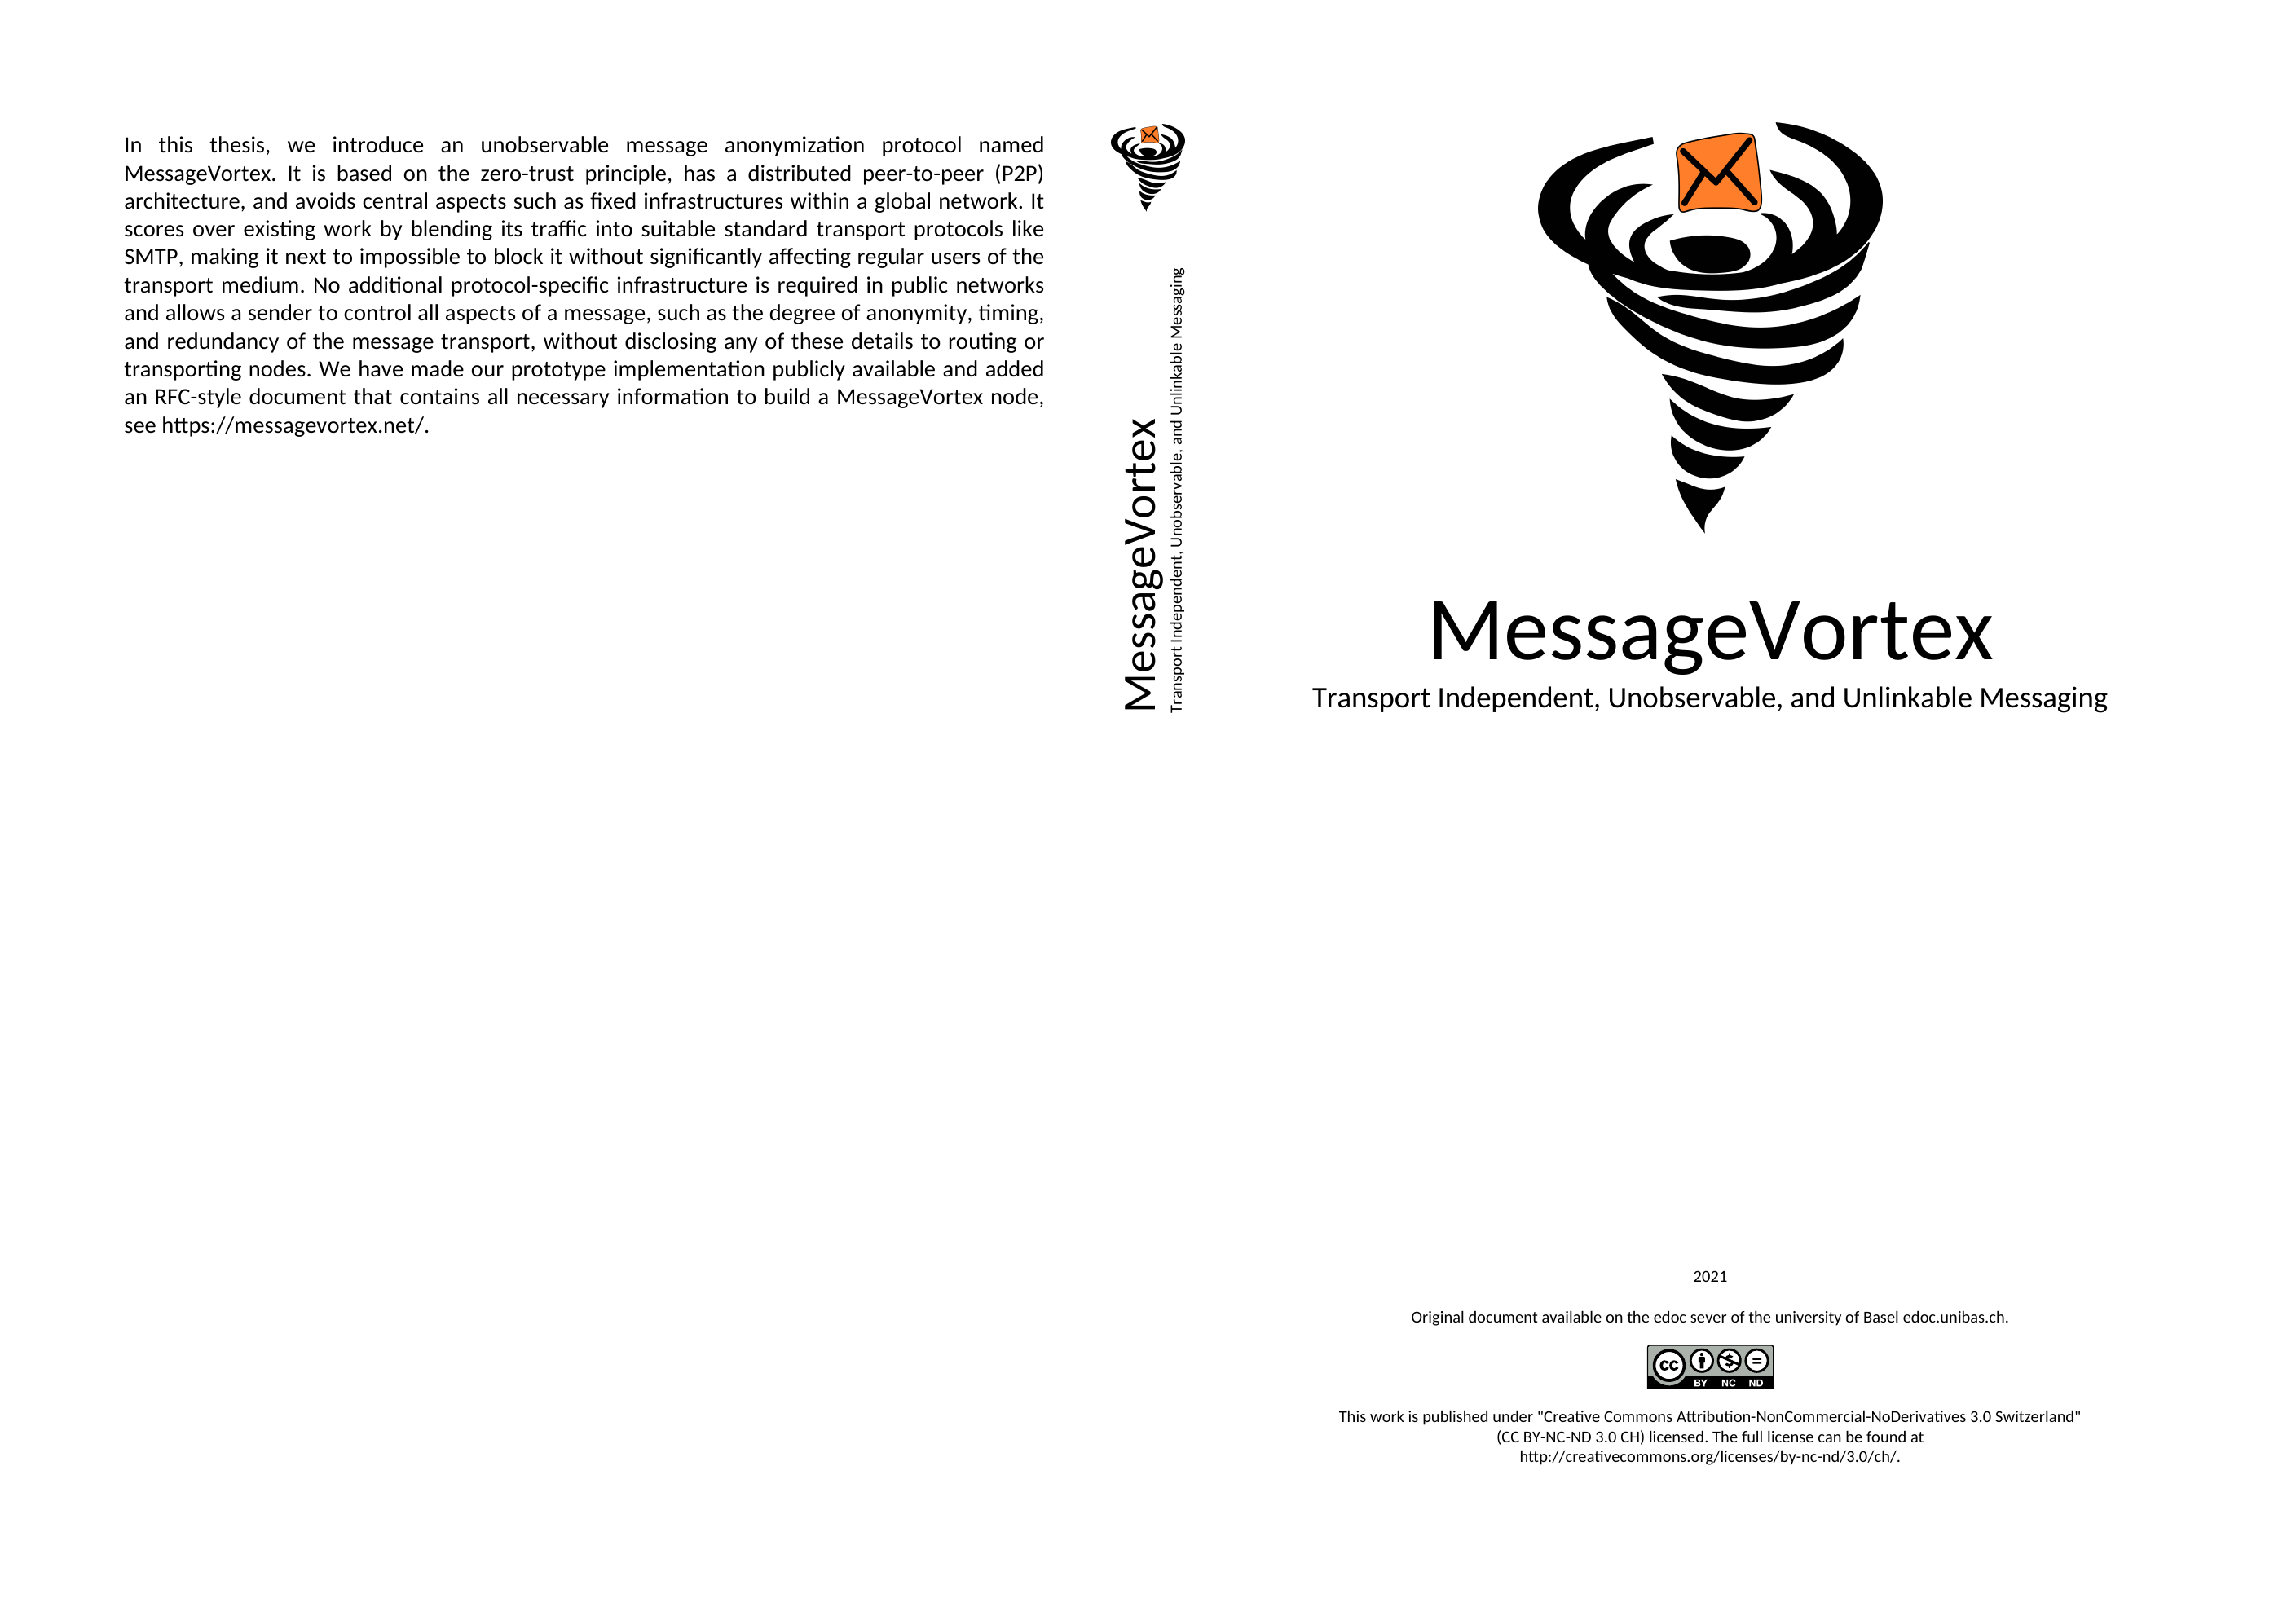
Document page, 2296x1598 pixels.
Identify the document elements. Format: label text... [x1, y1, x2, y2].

text_box MessageVortex Transport Independent, Unobservable, and Unlinkable Messaging [1201, 563, 2219, 721]
picture [1646, 1345, 1774, 1389]
text_box 2021 Original document available on the edoc sever of the university of Basel edoc.unibas.ch. This work is published under "Creative Commons Attribution-NonCommercial-NoDerivatives 3.0 Switzerland" (CC BY-NC-ND 3.0 CH) licensed. The full license can be found at http://creativecommons.org/licenses/by-nc-nd/3.0/ch/. [1201, 1260, 2219, 1475]
picture [1111, 124, 1185, 212]
text_box MessageVortex Transport Independent, Unobservable, and Unlinkable Messaging [1103, 178, 1193, 725]
picture [1538, 122, 1883, 534]
text_box In this thesis, we introduce an unobservable message anonymization protocol named MessageVortex. It is based on the zero-trust principle, has a distributed peer-to-peer (P2P) architecture, and avoids central aspects such as fixed infrastructures within a global network. It scores over existing work by blending its traffic into suitable standard transport protocols like SMTP, making it next to impossible to block it without significantly affecting regular users of the transport medium. No additional protocol-specific infrastructure is required in public networks and allows a sender to control all aspects of a message, such as the degree of anonymity, timing, and redundancy of the message transport, without disclosing any of these details to routing or transporting nodes. We have made our prototype implementation publicly available and added an RFC-style document that contains all necessary information to build a MessageVortex node, see https://messagevortex.net/. [77, 123, 1095, 447]
